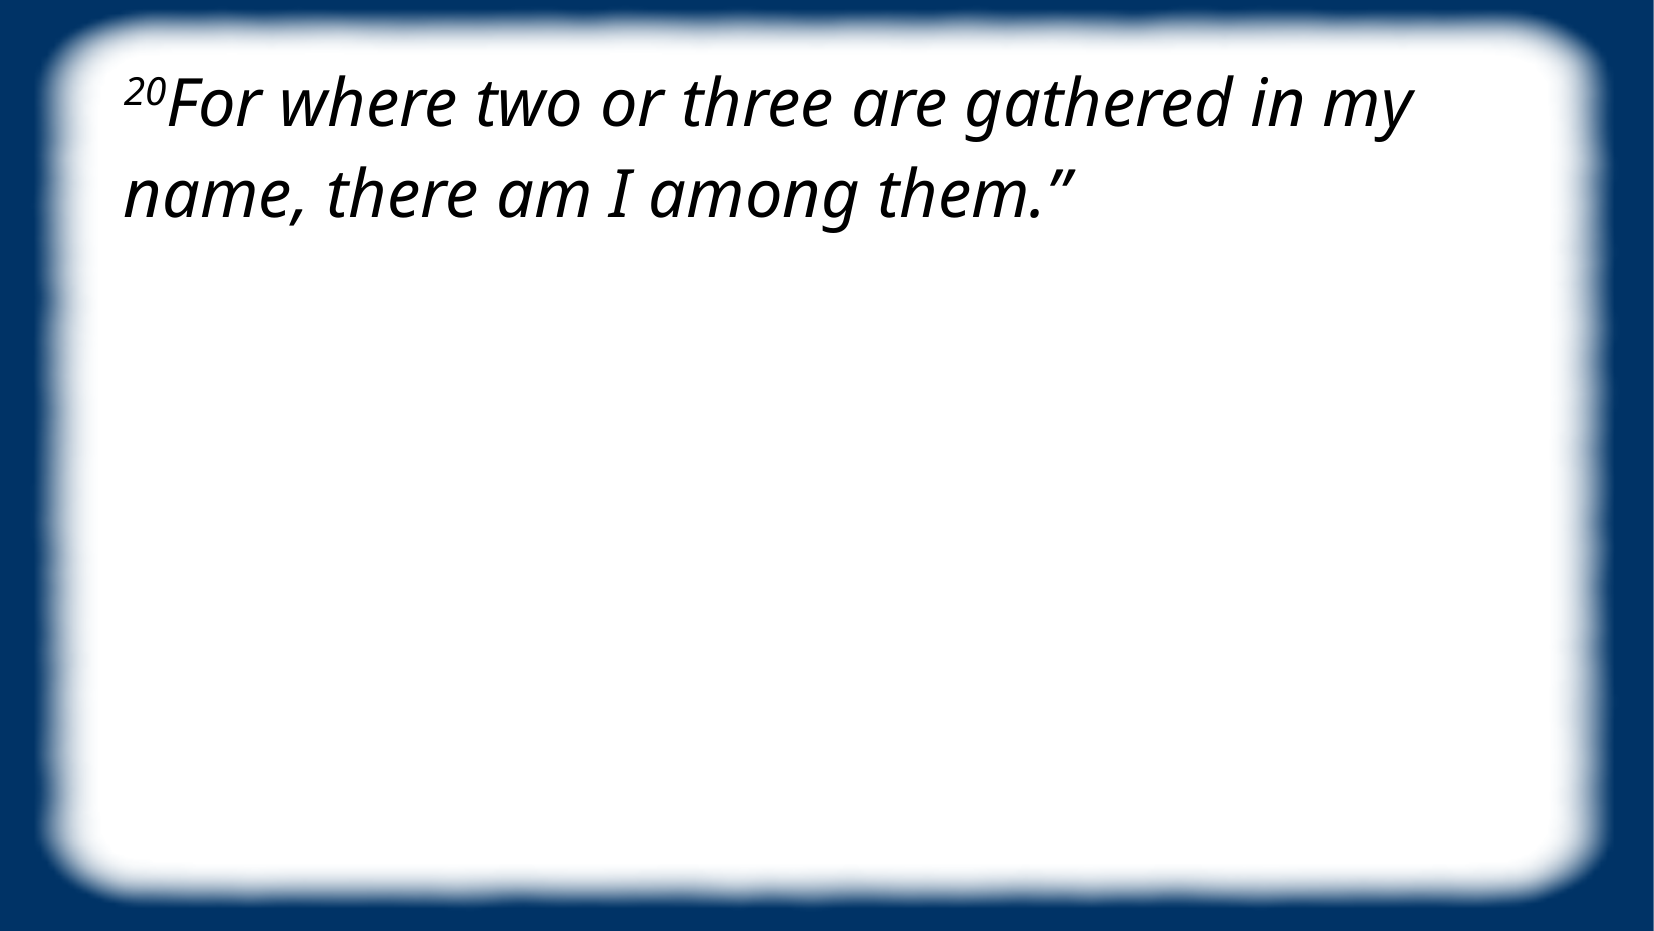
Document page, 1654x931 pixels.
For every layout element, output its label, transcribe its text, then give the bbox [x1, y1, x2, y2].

picture [0, 0, 1654, 931]
text_box 20For where two or three are gathered in my name, there am I among them.” [109, 48, 1565, 255]
